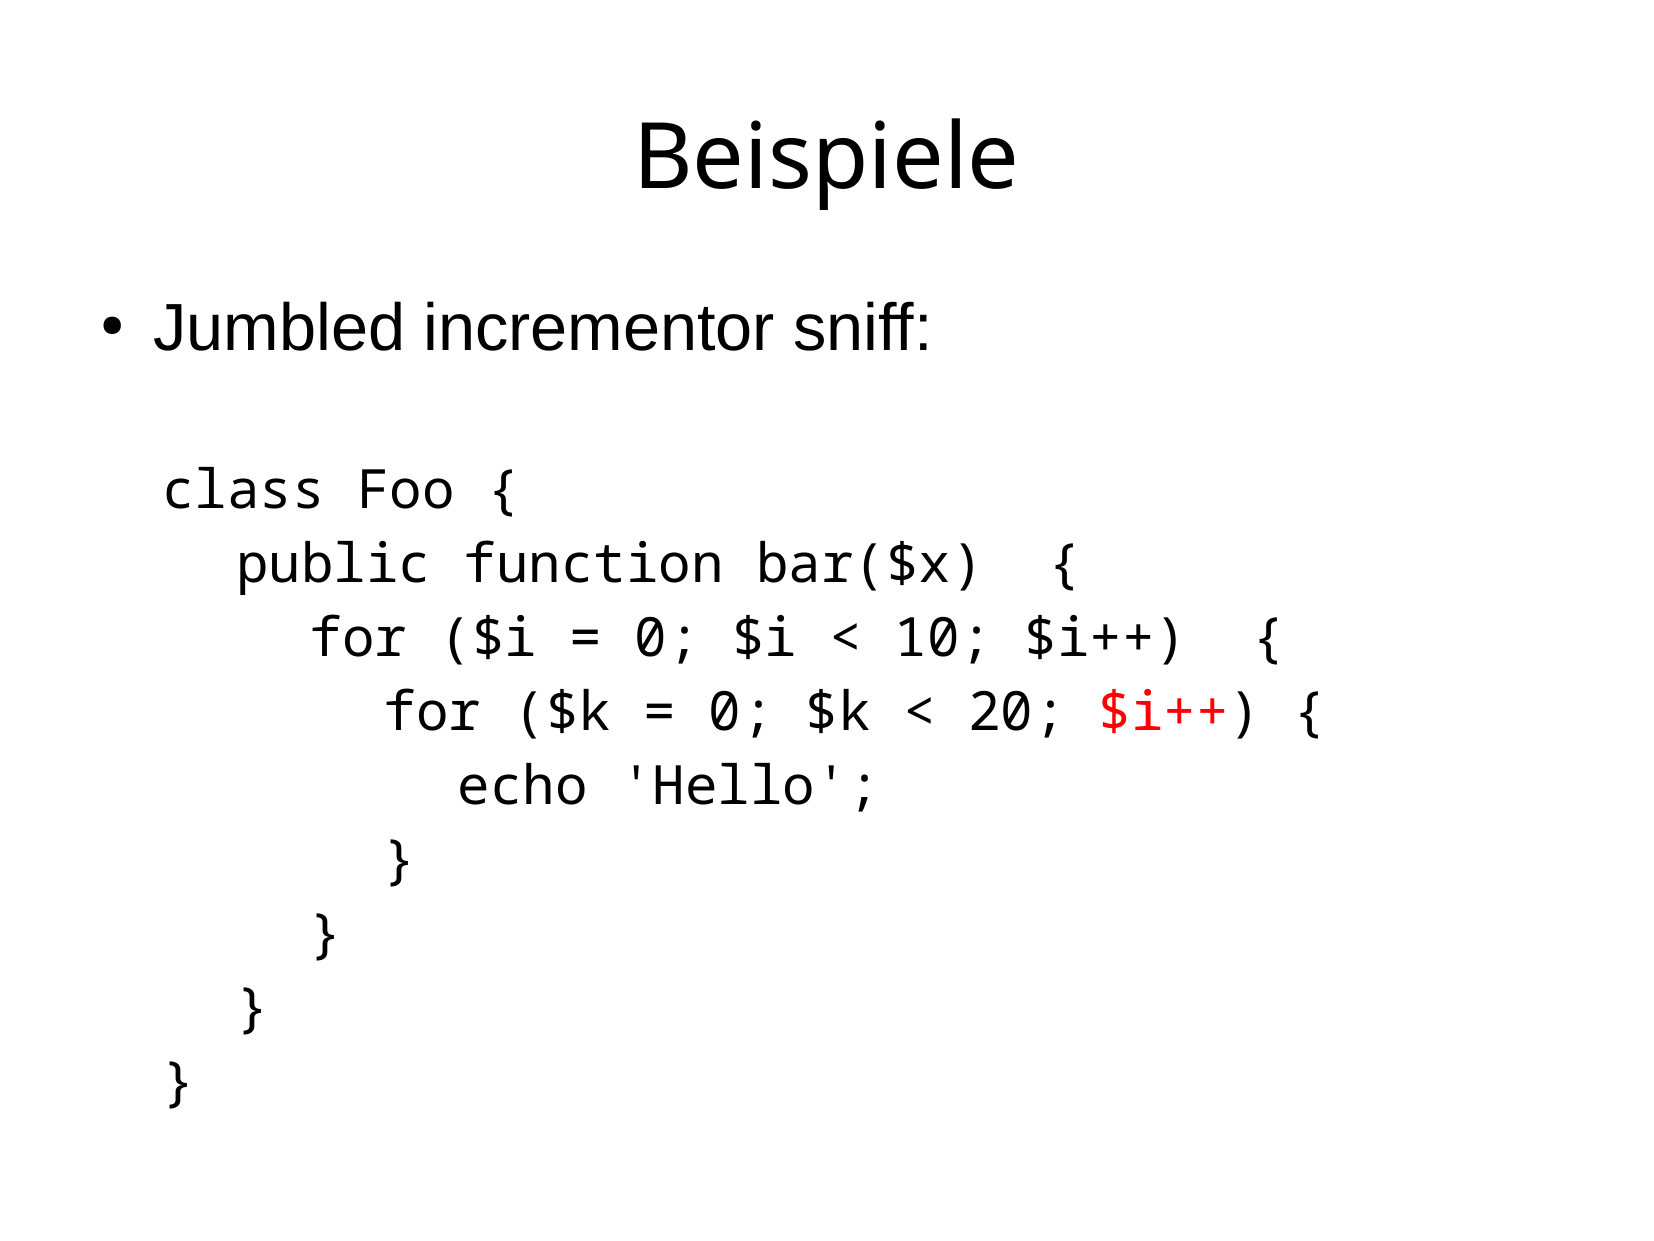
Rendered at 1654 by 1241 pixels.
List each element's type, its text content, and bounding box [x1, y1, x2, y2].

title Beispiele [82, 49, 1571, 257]
text_box class Foo { public function bar($x) { for ($i = 0; $i < 10; $i++) { for ($k = 0; $k < 20; $i++) { echo 'Hello'; } } } } [147, 442, 1506, 947]
list Jumbled incrementor sniff: [82, 290, 1571, 384]
